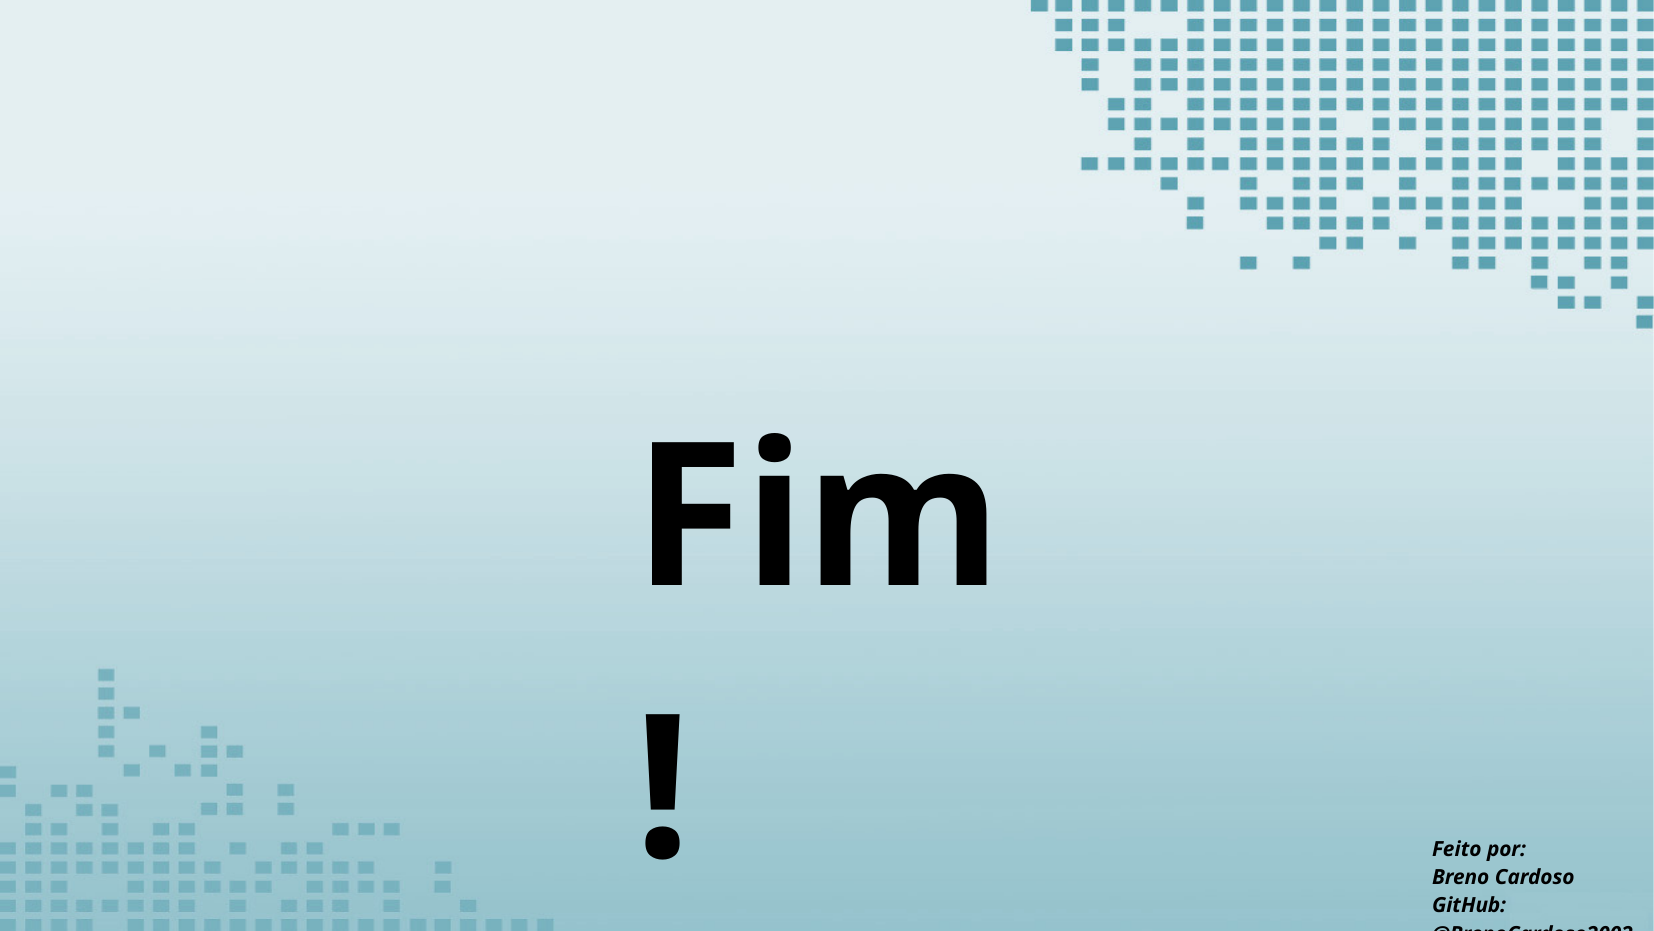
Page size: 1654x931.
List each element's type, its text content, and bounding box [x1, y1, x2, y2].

picture [0, 0, 1654, 931]
text_box Feito por: Breno Cardoso GitHub: @BrenoCardoso2002 [1417, 826, 1654, 931]
text_box Fim! [620, 364, 1034, 599]
